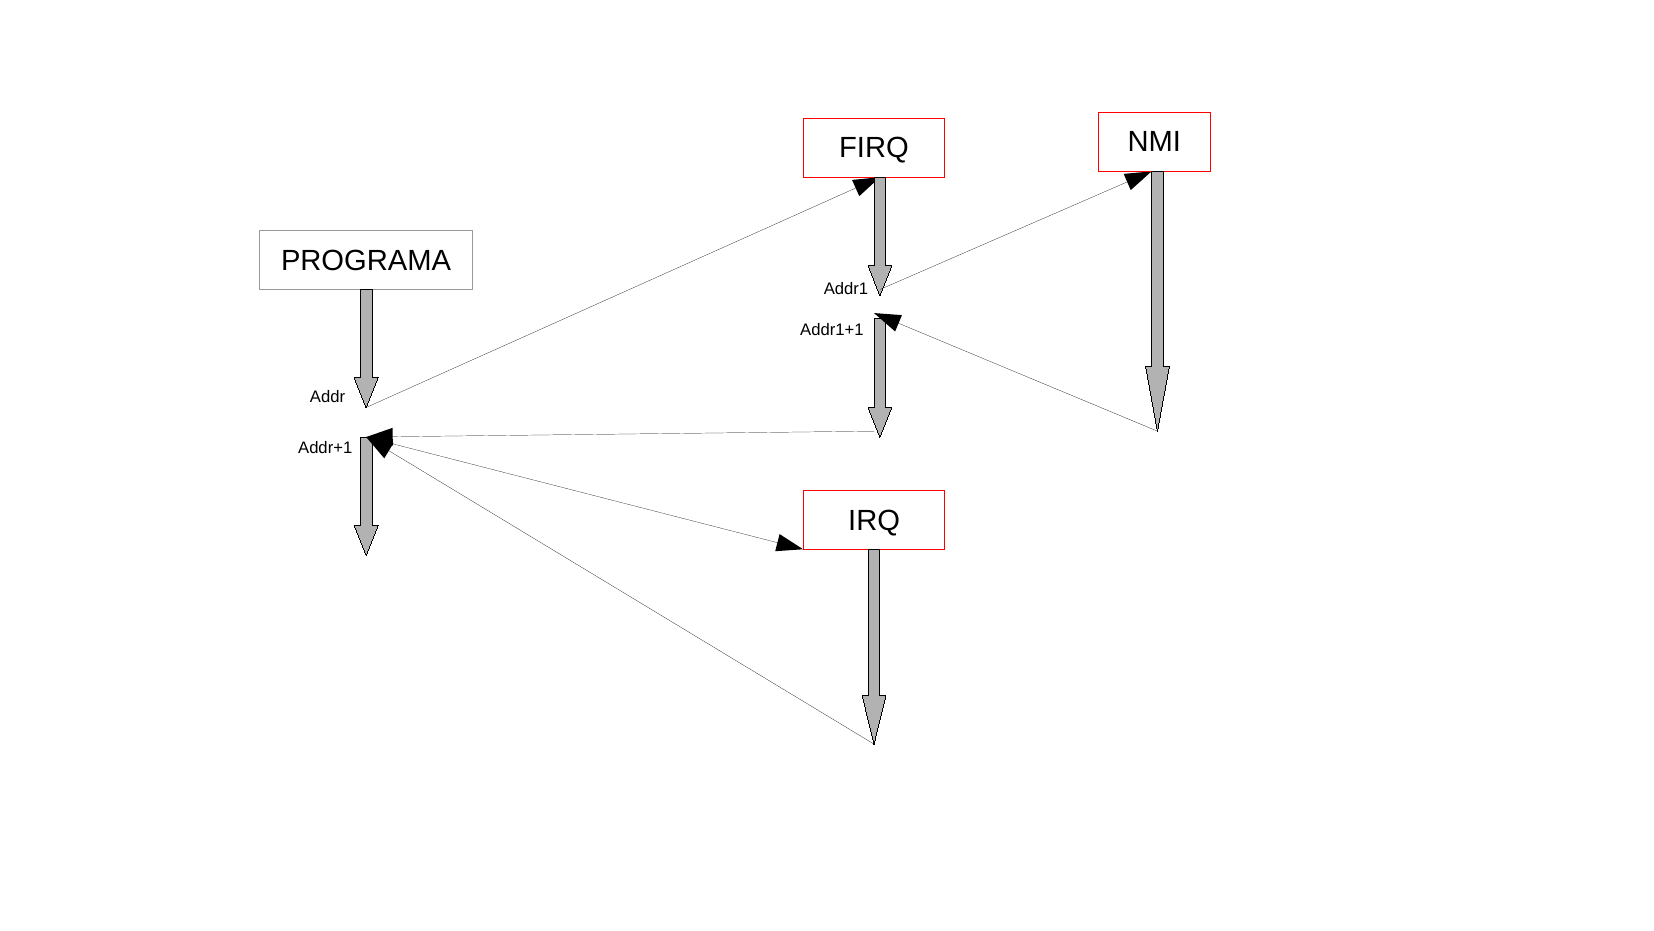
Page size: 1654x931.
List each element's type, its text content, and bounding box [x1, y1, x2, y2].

text_box IRQ [803, 490, 945, 550]
text_box Addr1+1 [785, 313, 880, 347]
text_box FIRQ [803, 118, 945, 178]
text_box [354, 289, 379, 406]
text_box Addr1 [809, 271, 892, 306]
text_box Addr+1 [283, 431, 378, 465]
text_box [868, 320, 892, 438]
text_box [868, 177, 892, 271]
text_box Addr [295, 379, 367, 414]
text_box [862, 549, 886, 743]
text_box NMI [1098, 112, 1211, 172]
text_box [1145, 171, 1170, 430]
text_box PROGRAMA [259, 230, 473, 290]
text_box [354, 465, 379, 556]
